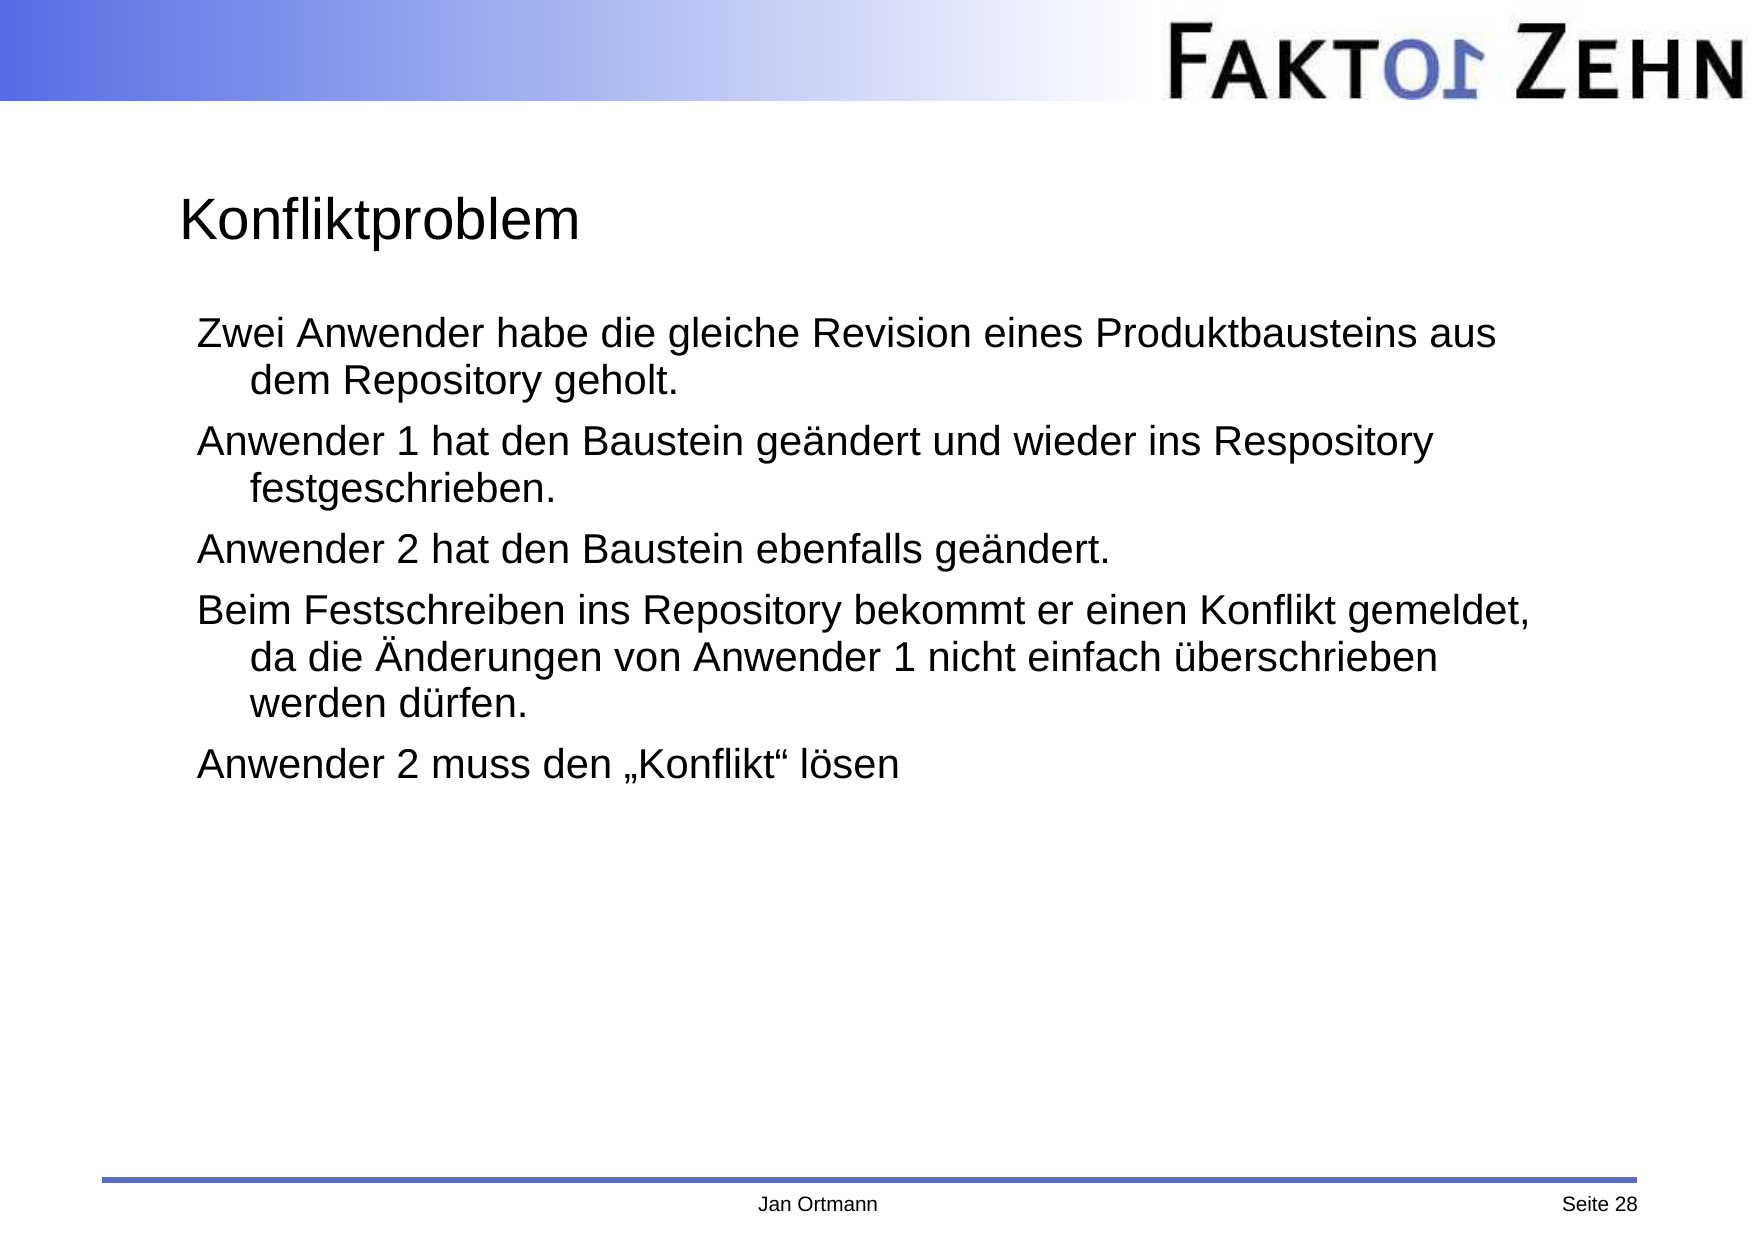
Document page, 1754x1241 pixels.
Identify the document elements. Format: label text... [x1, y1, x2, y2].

list Zwei Anwender habe die gleiche Revision eines Produktbausteins aus dem Repository geholt. Anwender 1 hat den Baustein geändert und wieder ins Respository festgeschrieben. Anwender 2 hat den Baustein ebenfalls geändert. Beim Festschreiben ins Repository bekommt er einen Konflikt gemeldet, da die Änderungen von Anwender 1 nicht einfach überschrieben werden dürfen. Anwender 2 muss den „Konflikt“ lösen [179, 310, 1576, 1078]
title Konfliktproblem [179, 142, 1576, 296]
picture [1162, 7, 1752, 100]
